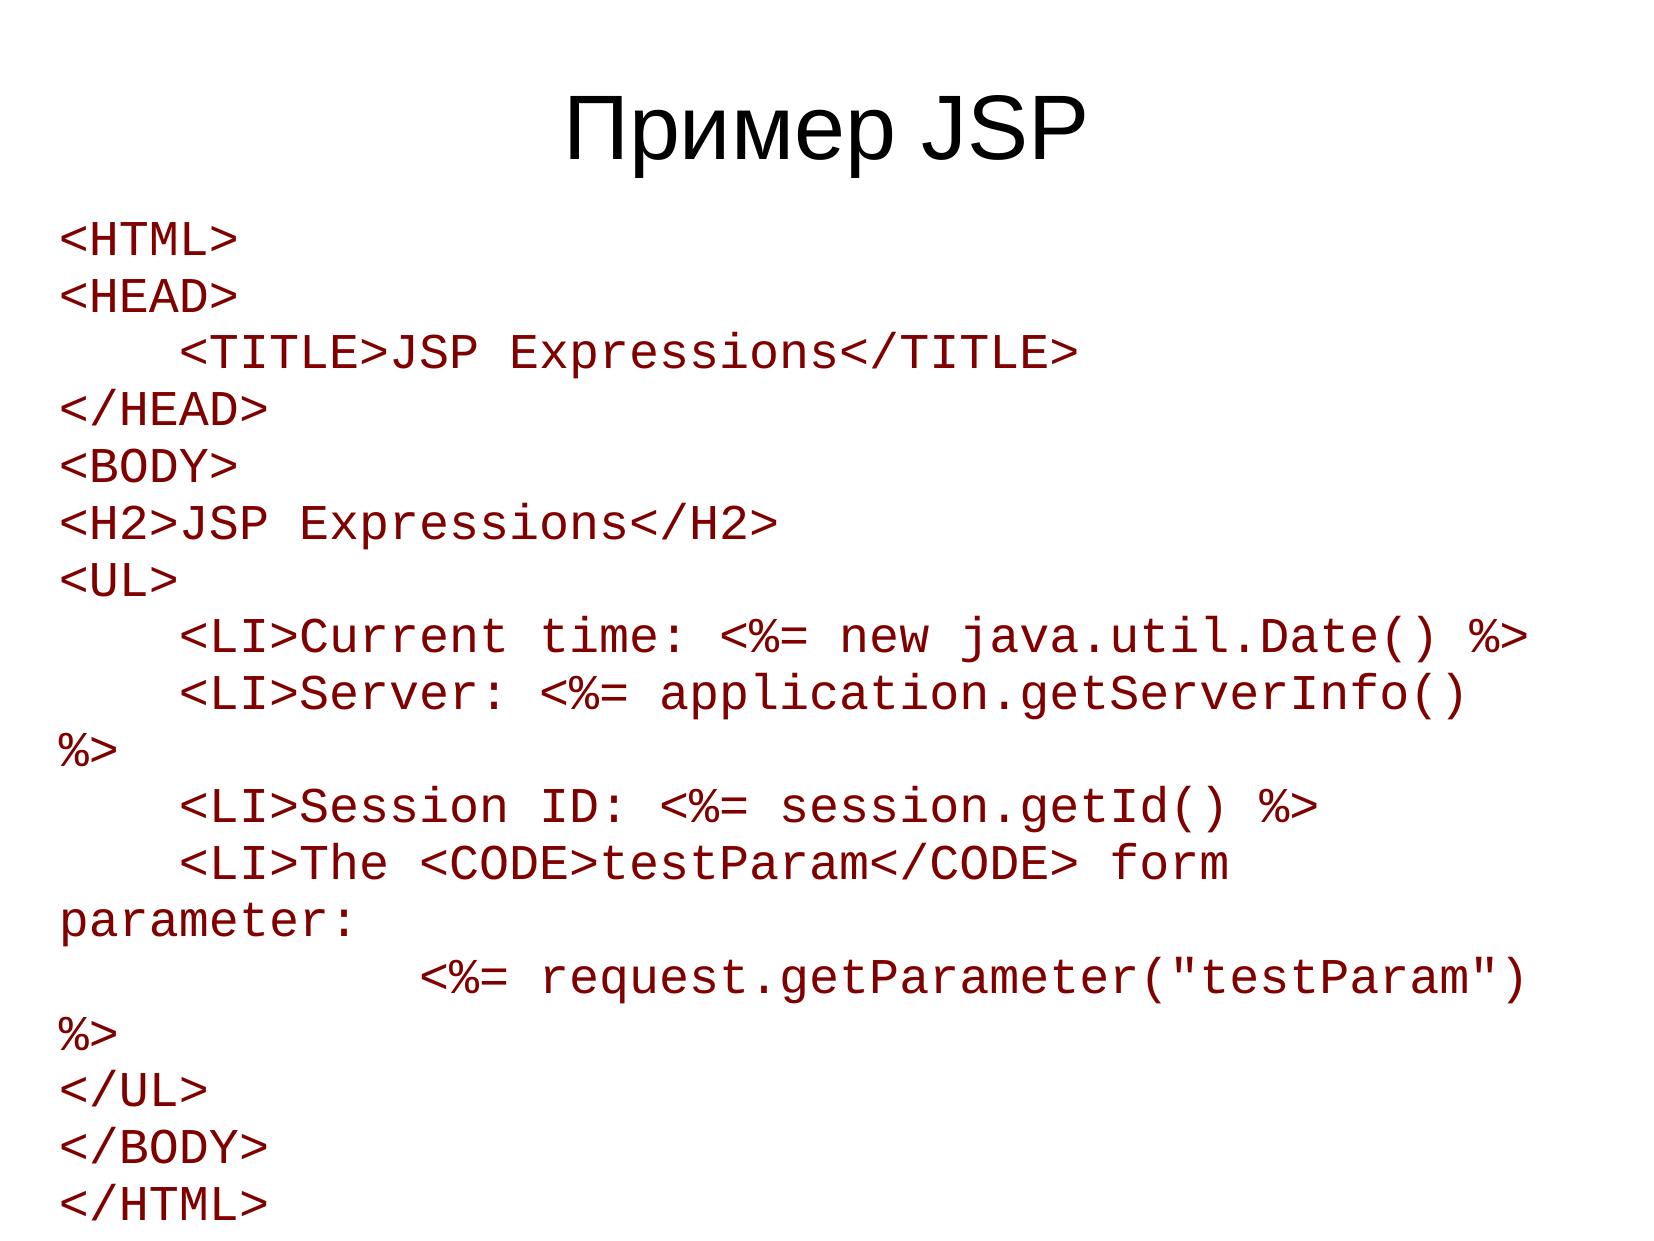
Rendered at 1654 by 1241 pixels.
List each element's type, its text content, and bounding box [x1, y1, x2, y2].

title Пример JSP [82, 49, 1571, 207]
list <HTML> <HEAD> <TITLE>JSP Expressions</TITLE> </HEAD> <BODY> <H2>JSP Expressions</H2> <UL> <LI>Current time: <%= new java.util.Date() %> <LI>Server: <%= application.getServerInfo() %> <LI>Session ID: <%= session.getId() %> <LI>The <CODE>testParam</CODE> form parameter: <%= request.getParameter("testParam") %> </UL> </BODY> </HTML> [59, 213, 1548, 1182]
